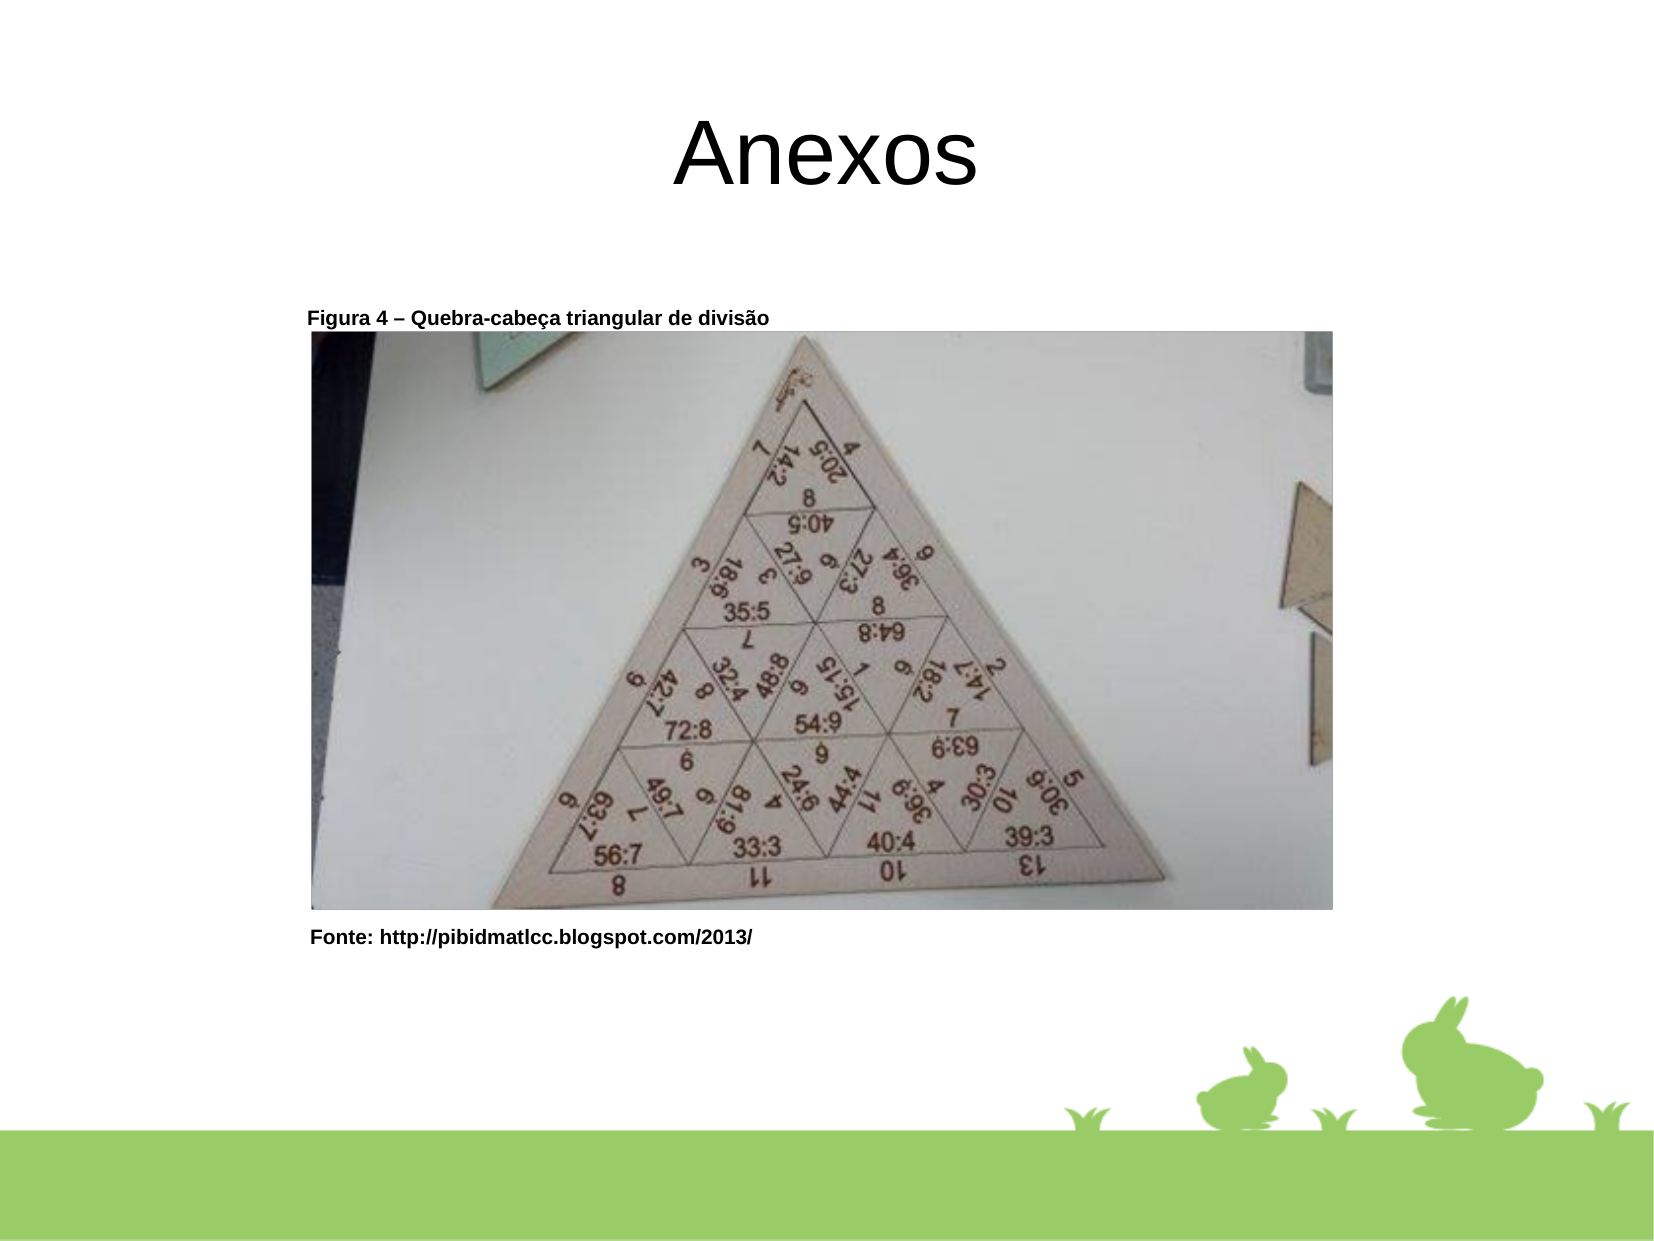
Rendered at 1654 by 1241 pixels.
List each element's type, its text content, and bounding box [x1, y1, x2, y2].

list Figura 4 – Quebra-cabeça triangular de divisão [236, 307, 1394, 331]
title Anexos [82, 49, 1571, 257]
text_box Fonte: http://pibidmatlcc.blogspot.com/2013/ [295, 918, 898, 980]
picture [0, 0, 1654, 1241]
